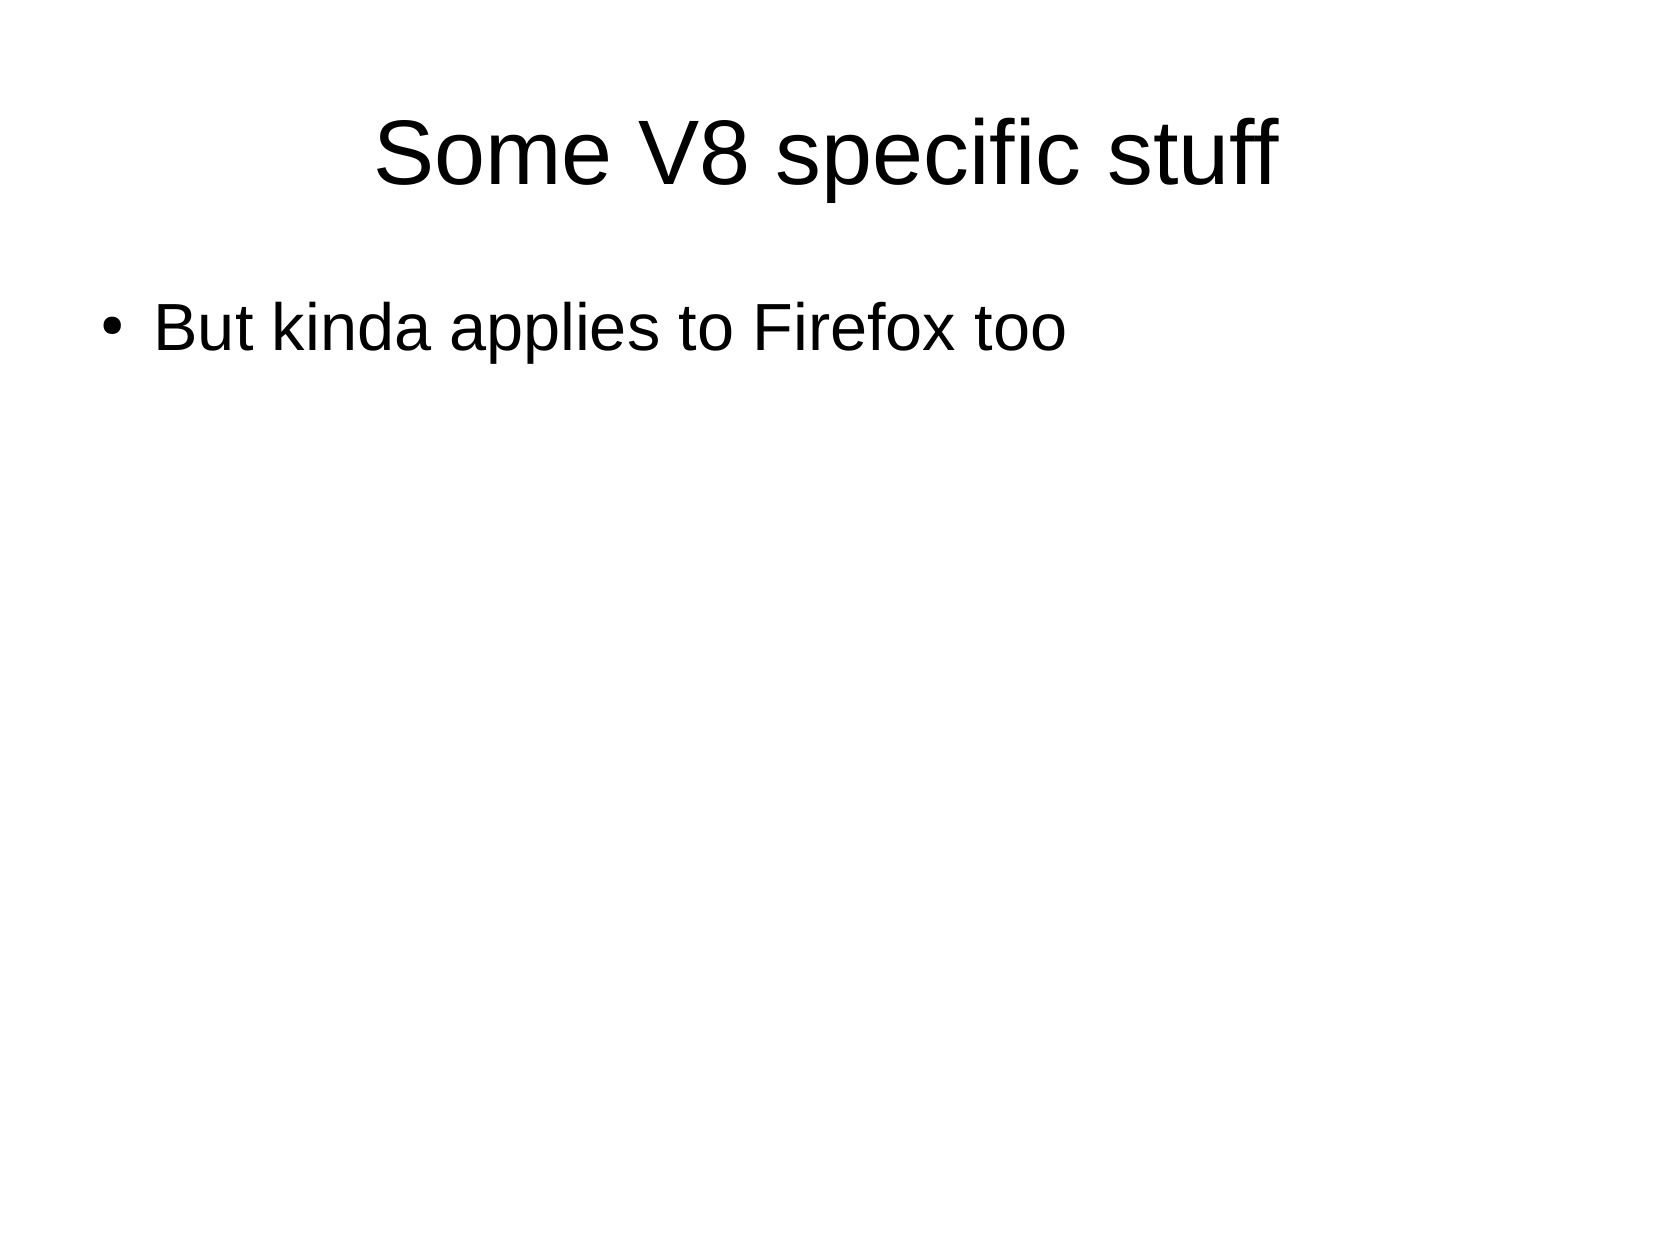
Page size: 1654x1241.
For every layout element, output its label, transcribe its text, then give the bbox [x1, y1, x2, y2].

title Some V8 specific stuff [82, 49, 1571, 257]
list But kinda applies to Firefox too [82, 290, 1538, 1010]
